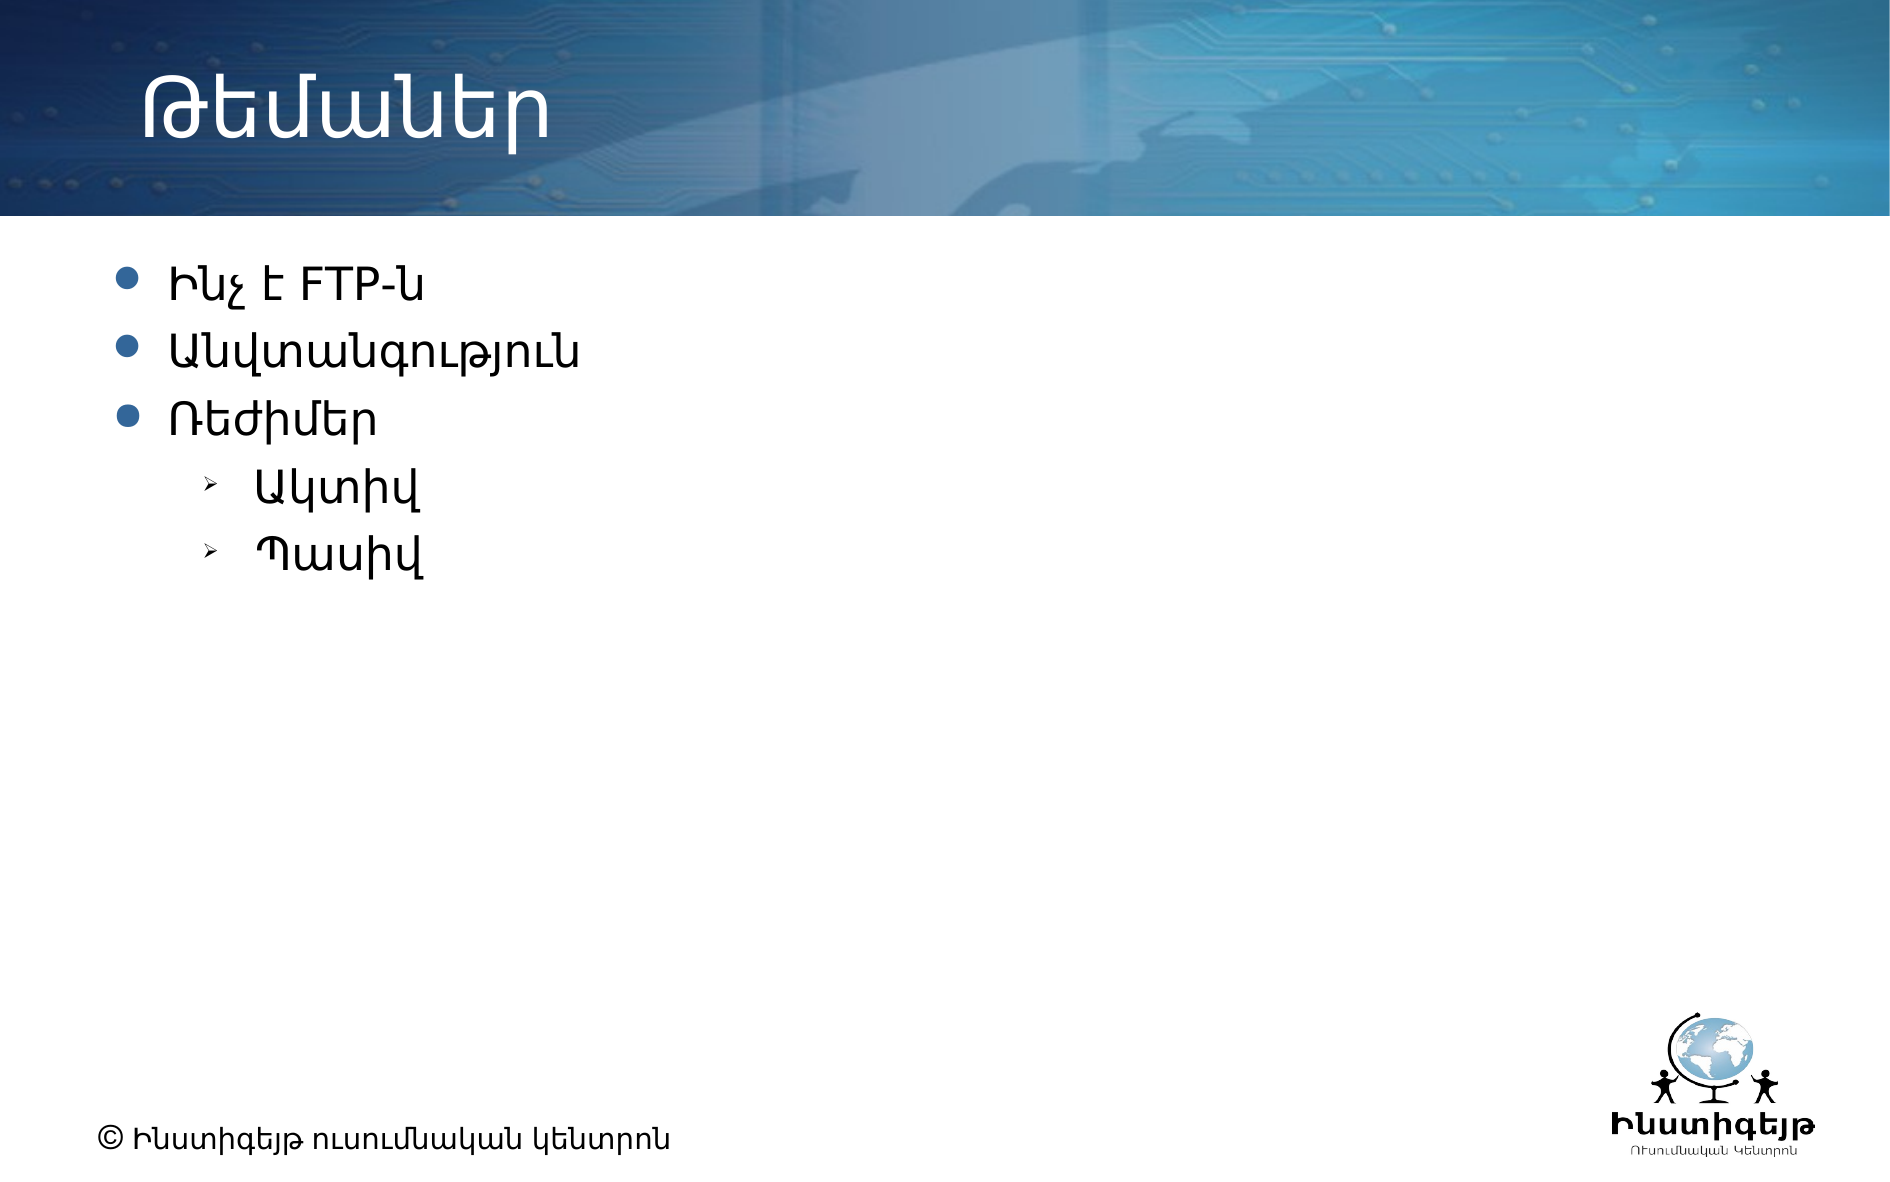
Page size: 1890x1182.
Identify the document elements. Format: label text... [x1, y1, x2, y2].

picture [1612, 1012, 1815, 1157]
list Ինչ է FTP-ն Անվտանգություն Ռեժիմեր Ակտիվ Պասիվ [112, 262, 1838, 288]
text_box Թեմաներ [138, 82, 1801, 86]
picture [0, 0, 1890, 216]
